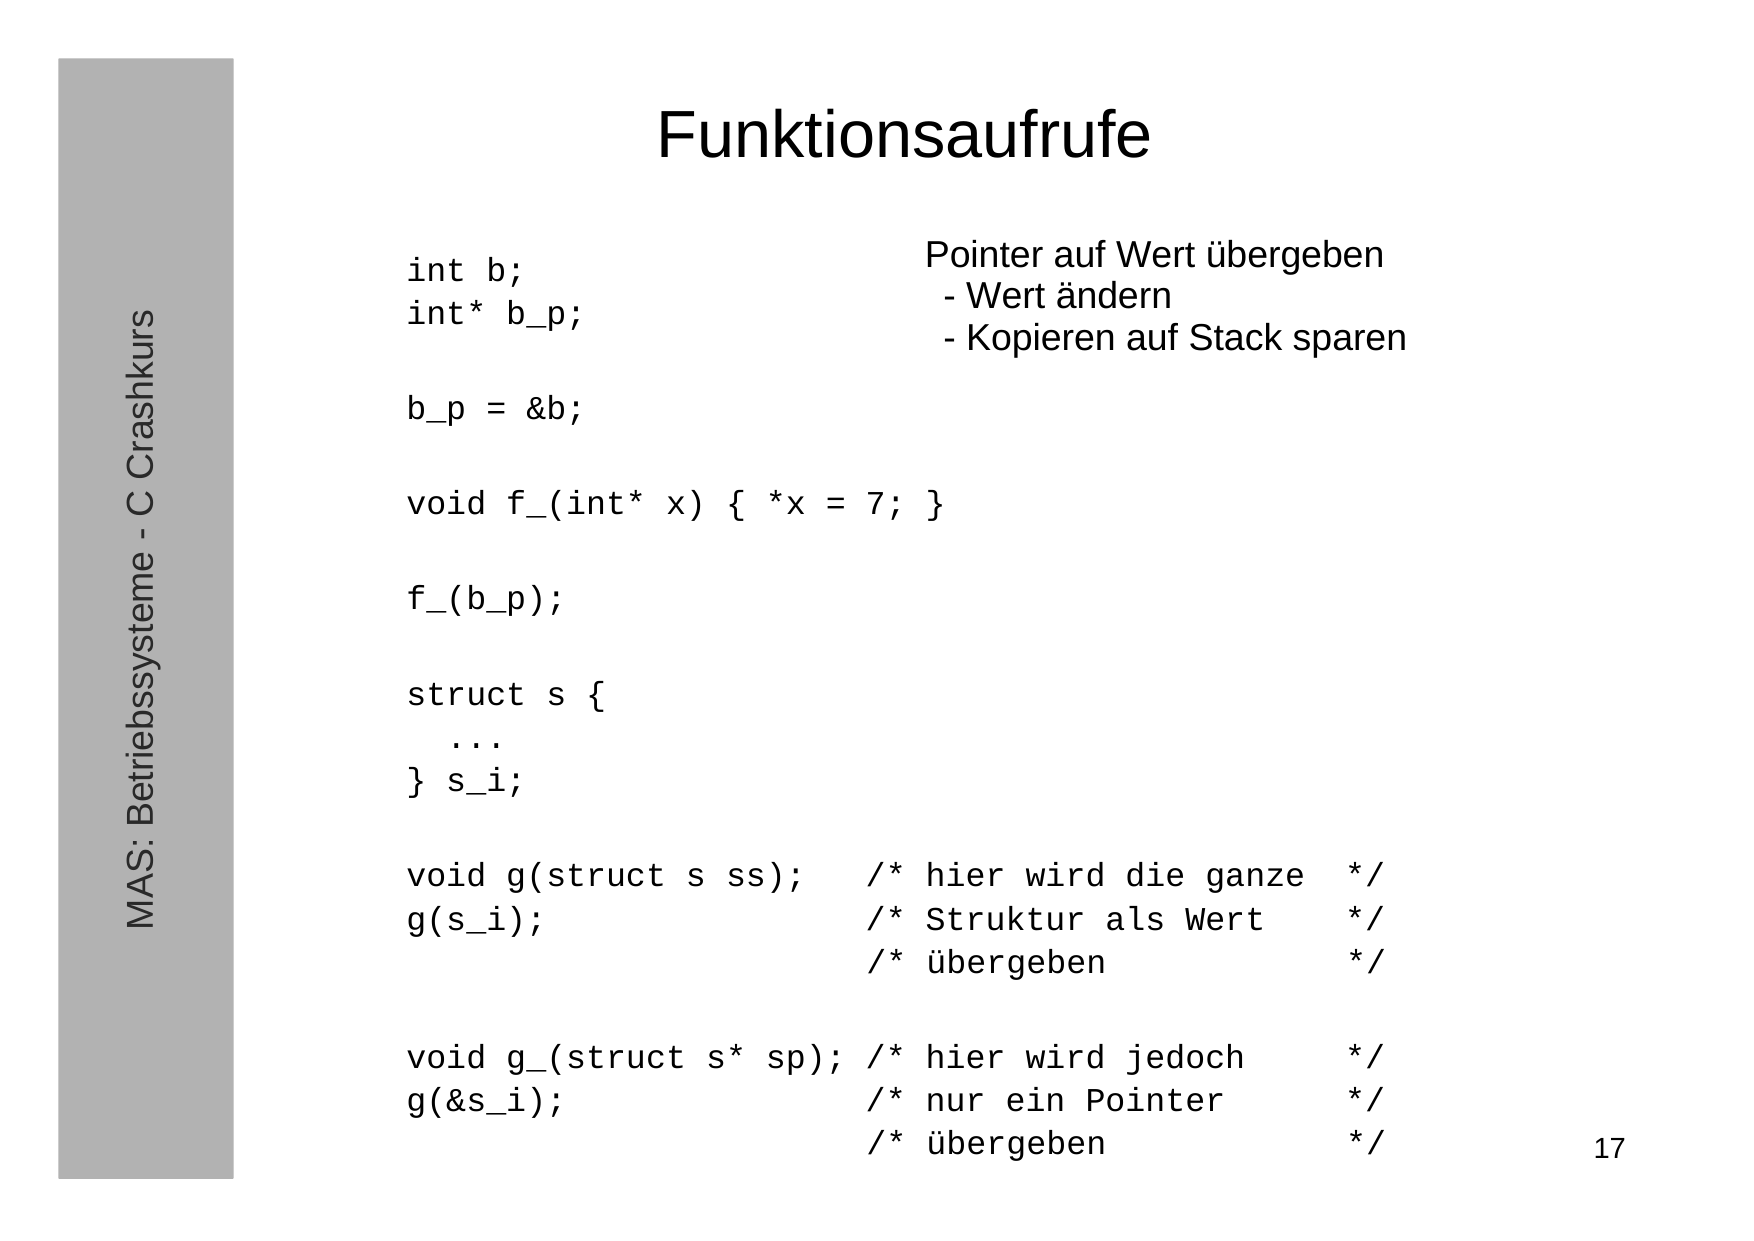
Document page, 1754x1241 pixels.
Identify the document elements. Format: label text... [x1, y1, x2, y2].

text_box Funktionsaufrufe [617, 86, 1193, 181]
text_box MAS: Betriebssysteme - C Crashkurs [110, 60, 195, 1180]
text_box int b; int* b_p; b_p = &b; void f_(int* x) { *x = 7; } f_(b_p); struct s { ... } s_i; void g(struct s ss); /* hier wird die ganze */ g(s_i); /* Struktur als Wert */ /* übergeben */ void g_(struct s* sp); /* hier wird jedoch */ g(&s_i); /* nur ein Pointer */ /* übergeben */ [318, 246, 1667, 1241]
text_box <number> [1593, 1130, 1651, 1168]
text_box [290, 221, 967, 383]
text_box [59, 59, 233, 1179]
text_box Pointer auf Wert übergeben - Wert ändern - Kopieren auf Stack sparen [909, 226, 1558, 433]
